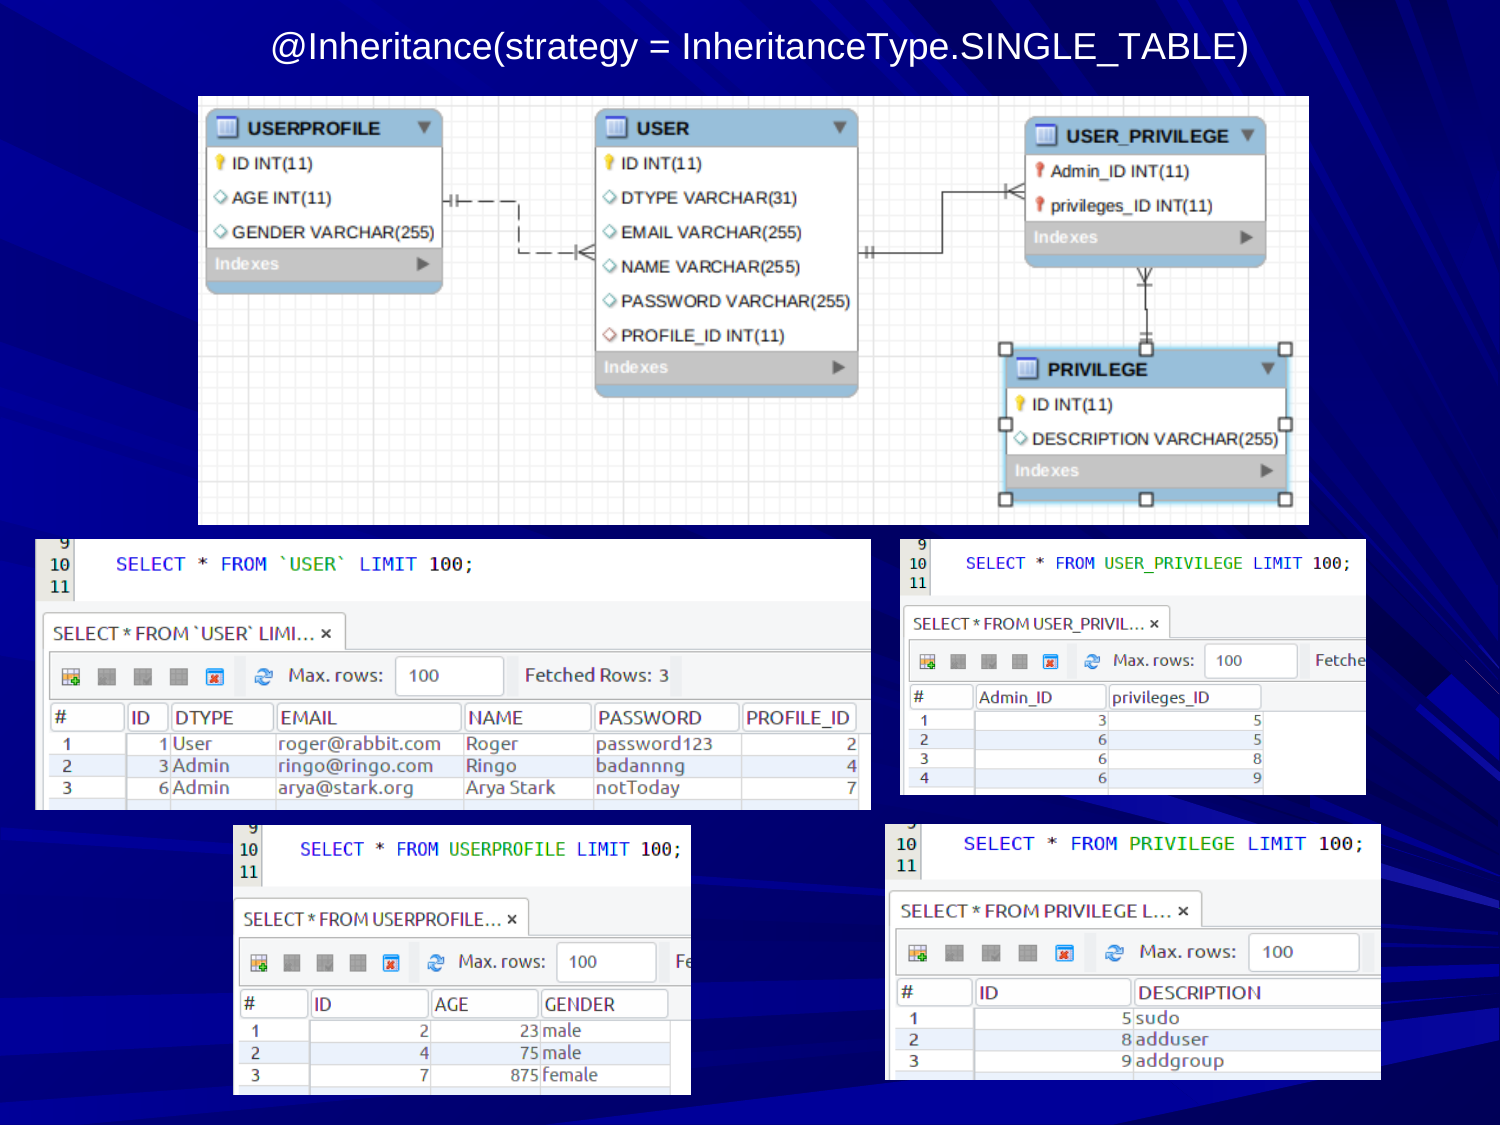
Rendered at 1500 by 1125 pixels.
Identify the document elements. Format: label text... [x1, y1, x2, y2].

picture [35, 539, 871, 811]
picture [885, 824, 1381, 1081]
picture [198, 96, 1309, 526]
text_box @Inheritance(strategy = InheritanceType.SINGLE_TABLE) [255, 15, 1265, 75]
picture [900, 539, 1366, 796]
picture [233, 825, 691, 1096]
